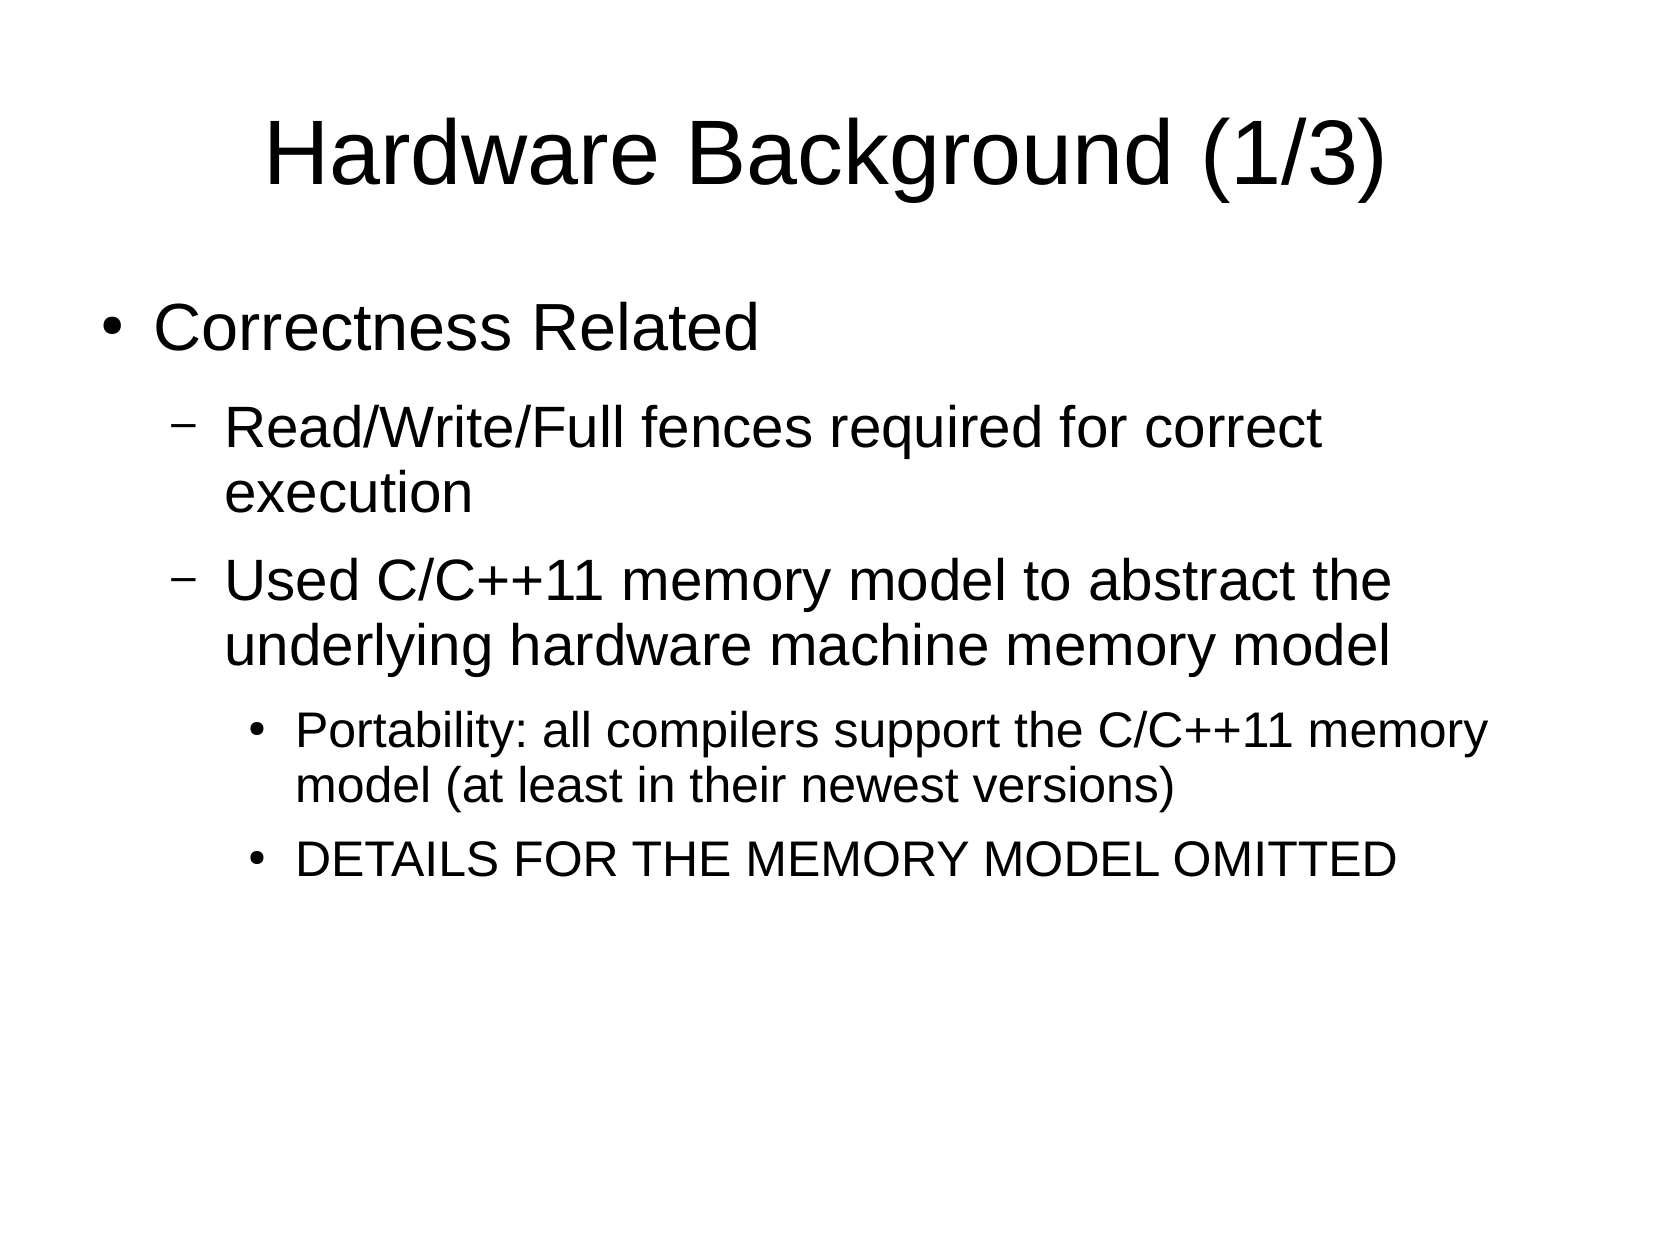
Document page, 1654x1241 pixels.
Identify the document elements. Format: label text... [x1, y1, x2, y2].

title Hardware Background (1/3) [82, 49, 1571, 257]
list Correctness Related Read/Write/Full fences required for correct execution Used C/C++11 memory model to abstract the underlying hardware machine memory model Portability: all compilers support the C/C++11 memory model (at least in their newest versions) DETAILS FOR THE MEMORY MODEL OMITTED [82, 290, 1571, 1010]
